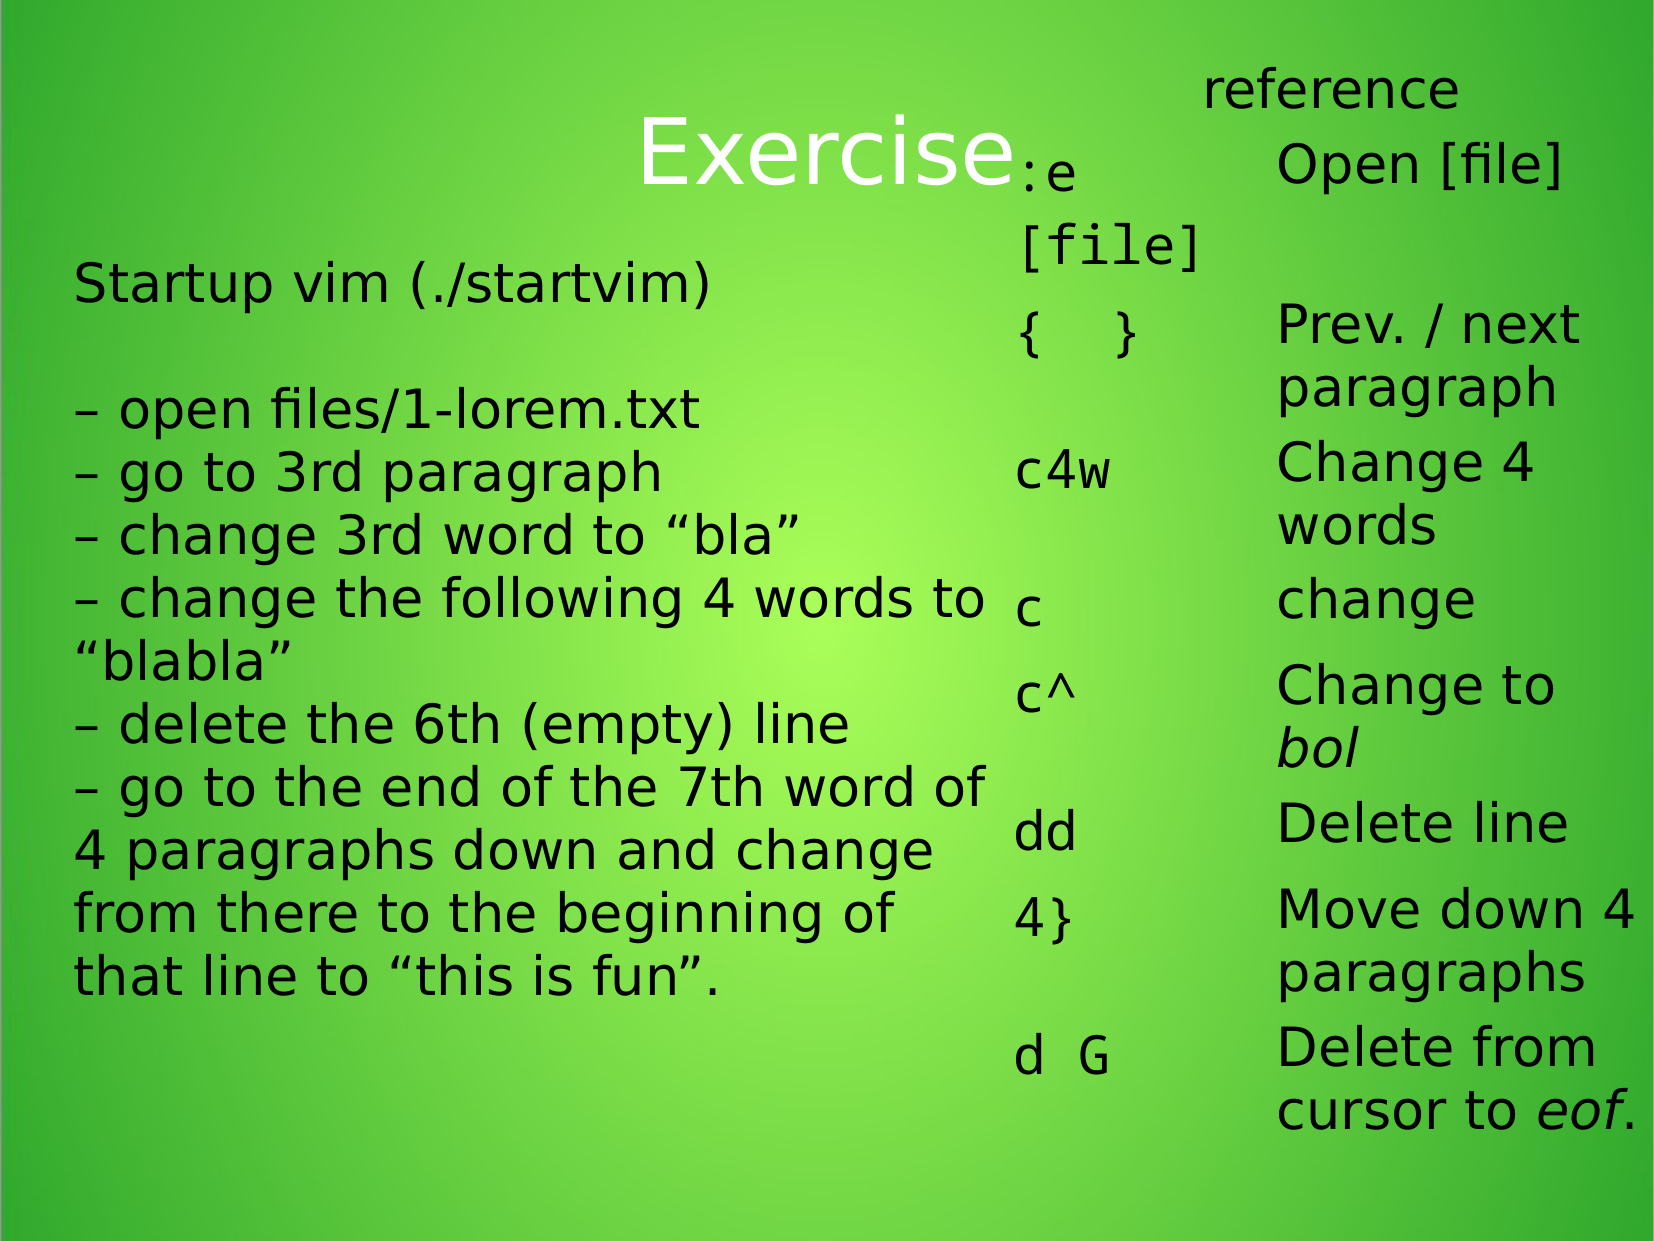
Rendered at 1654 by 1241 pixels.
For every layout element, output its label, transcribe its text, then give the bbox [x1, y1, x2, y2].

table_cell 4} [1007, 872, 1271, 1010]
table_cell change [1271, 563, 1654, 649]
table_cell { } [1007, 287, 1271, 425]
table_cell c4w [1007, 425, 1271, 563]
table_cell Open [file] [1271, 127, 1654, 287]
table_cell c [1007, 563, 1271, 649]
table_cell c^ [1007, 649, 1271, 787]
table_cell dd [1007, 787, 1271, 872]
table_cell Change 4 words [1271, 425, 1654, 563]
picture [0, 0, 1654, 1241]
table_cell Move down 4 paragraphs [1271, 872, 1654, 1010]
table_cell Delete line [1271, 787, 1654, 872]
table_cell Change to bol [1271, 649, 1654, 787]
table_cell Prev. / next paragraph [1271, 287, 1654, 425]
table_cell :e [file] [1007, 127, 1271, 287]
table_cell Delete from cursor to eof. [1271, 1010, 1654, 1148]
title Exercise [82, 49, 1571, 244]
text_box Startup vim (./startvim) – open files/1-lorem.txt – go to 3rd paragraph – change 3rd word to “bla” – change the following 4 words to “blabla” – delete the 6th (empty) line – go to the end of the 7th word of 4 paragraphs down and change from there to the beginning of that line to “this is fun”. [59, 244, 1007, 1075]
table_header reference [1007, 52, 1654, 127]
table_cell d G [1007, 1010, 1271, 1148]
